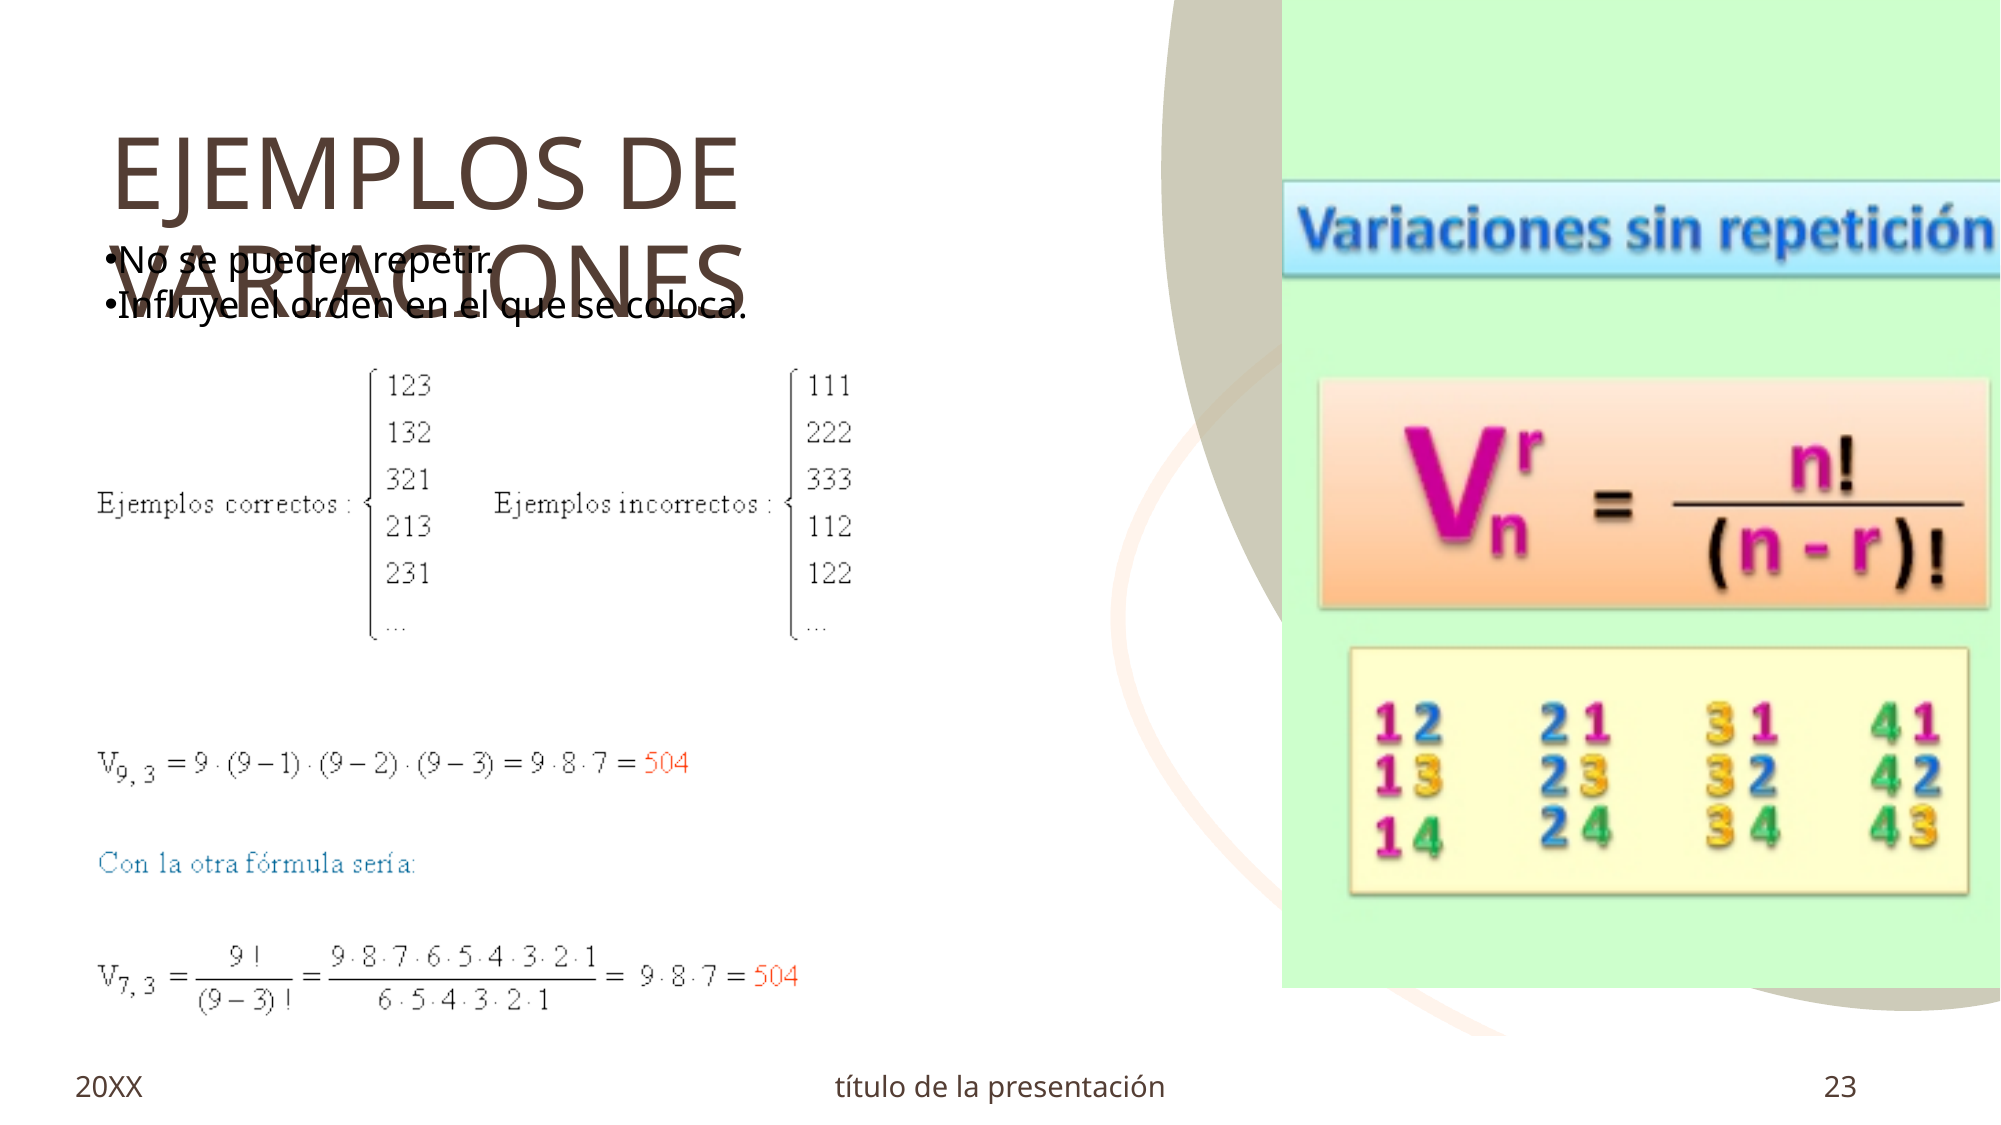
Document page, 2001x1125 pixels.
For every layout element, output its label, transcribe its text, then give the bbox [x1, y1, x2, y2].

picture [94, 363, 857, 1024]
slide_number 23 [1808, 1060, 1971, 1112]
title EJEMPLOS DE VARIACIONES [94, 115, 1162, 227]
picture [1282, 0, 2000, 988]
footer título de la presentación [718, 1060, 1283, 1112]
slide_number 20XX [60, 1060, 222, 1112]
list No se pueden repetir. Influye el orden en el que se coloca. [89, 228, 840, 897]
